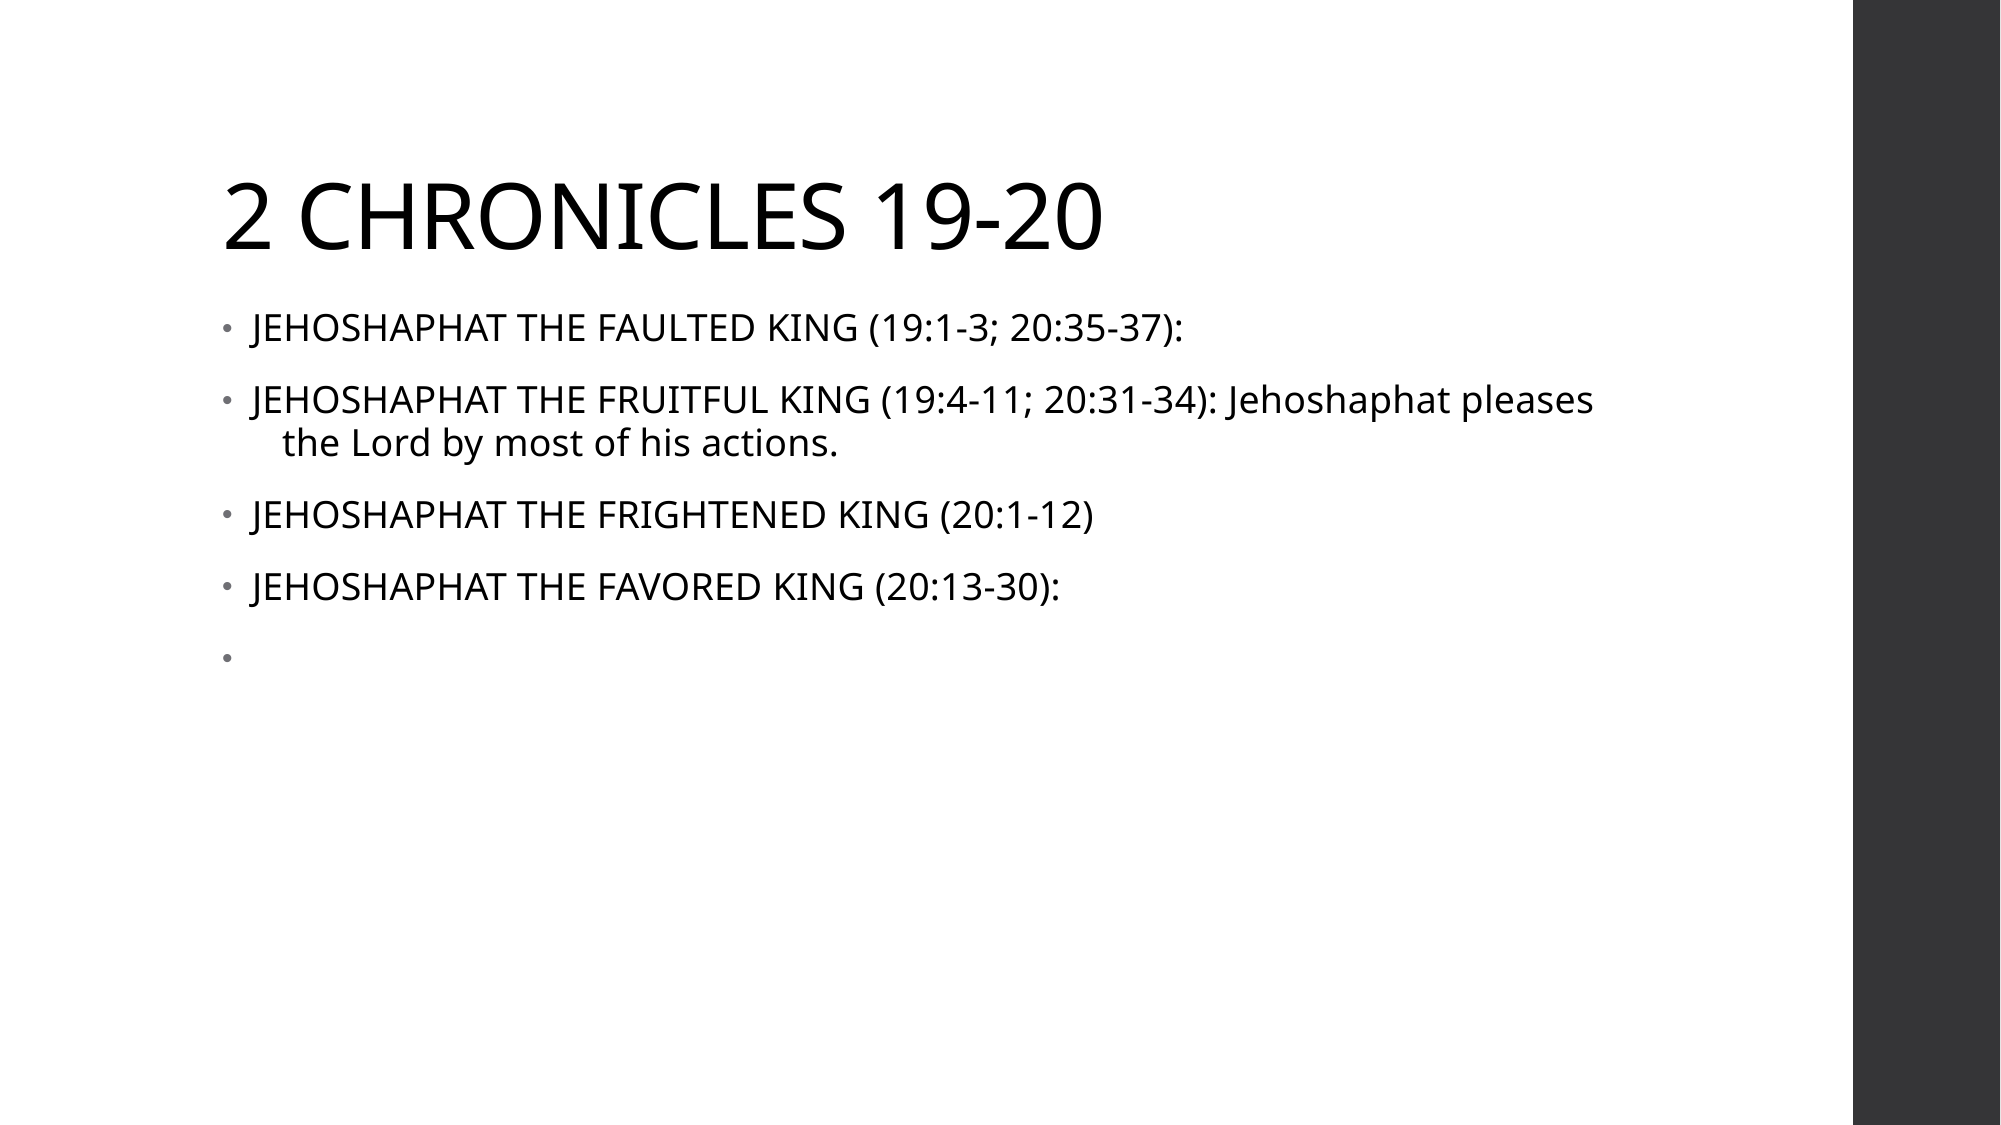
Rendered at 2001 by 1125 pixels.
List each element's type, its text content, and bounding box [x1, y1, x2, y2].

title 2 CHRONICLES 19-20 [206, 60, 1797, 278]
list JEHOSHAPHAT THE FAULTED KING (19:1-3; 20:35-37): JEHOSHAPHAT THE FRUITFUL KING (19:4-11; 20:31-34): Jehoshaphat pleases the Lord by most of his actions. JEHOSHAPHAT THE FRIGHTENED KING (20:1-12) JEHOSHAPHAT THE FAVORED KING (20:13-30): [206, 299, 1617, 1014]
